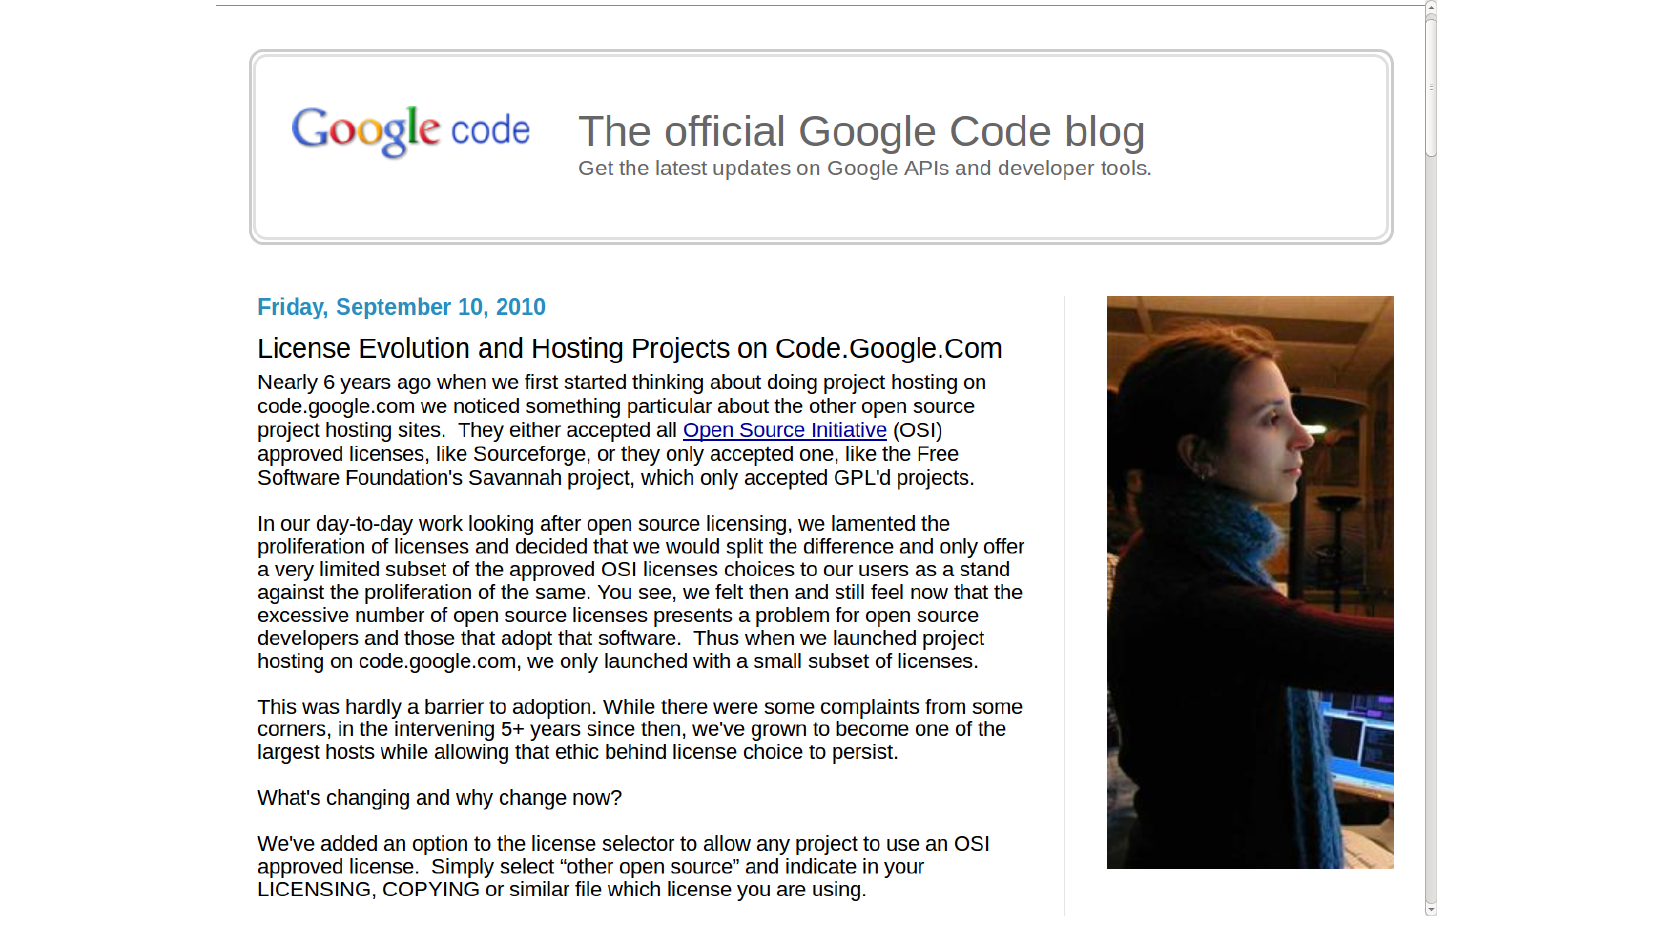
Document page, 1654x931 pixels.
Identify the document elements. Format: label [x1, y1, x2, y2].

picture [216, 0, 1437, 916]
